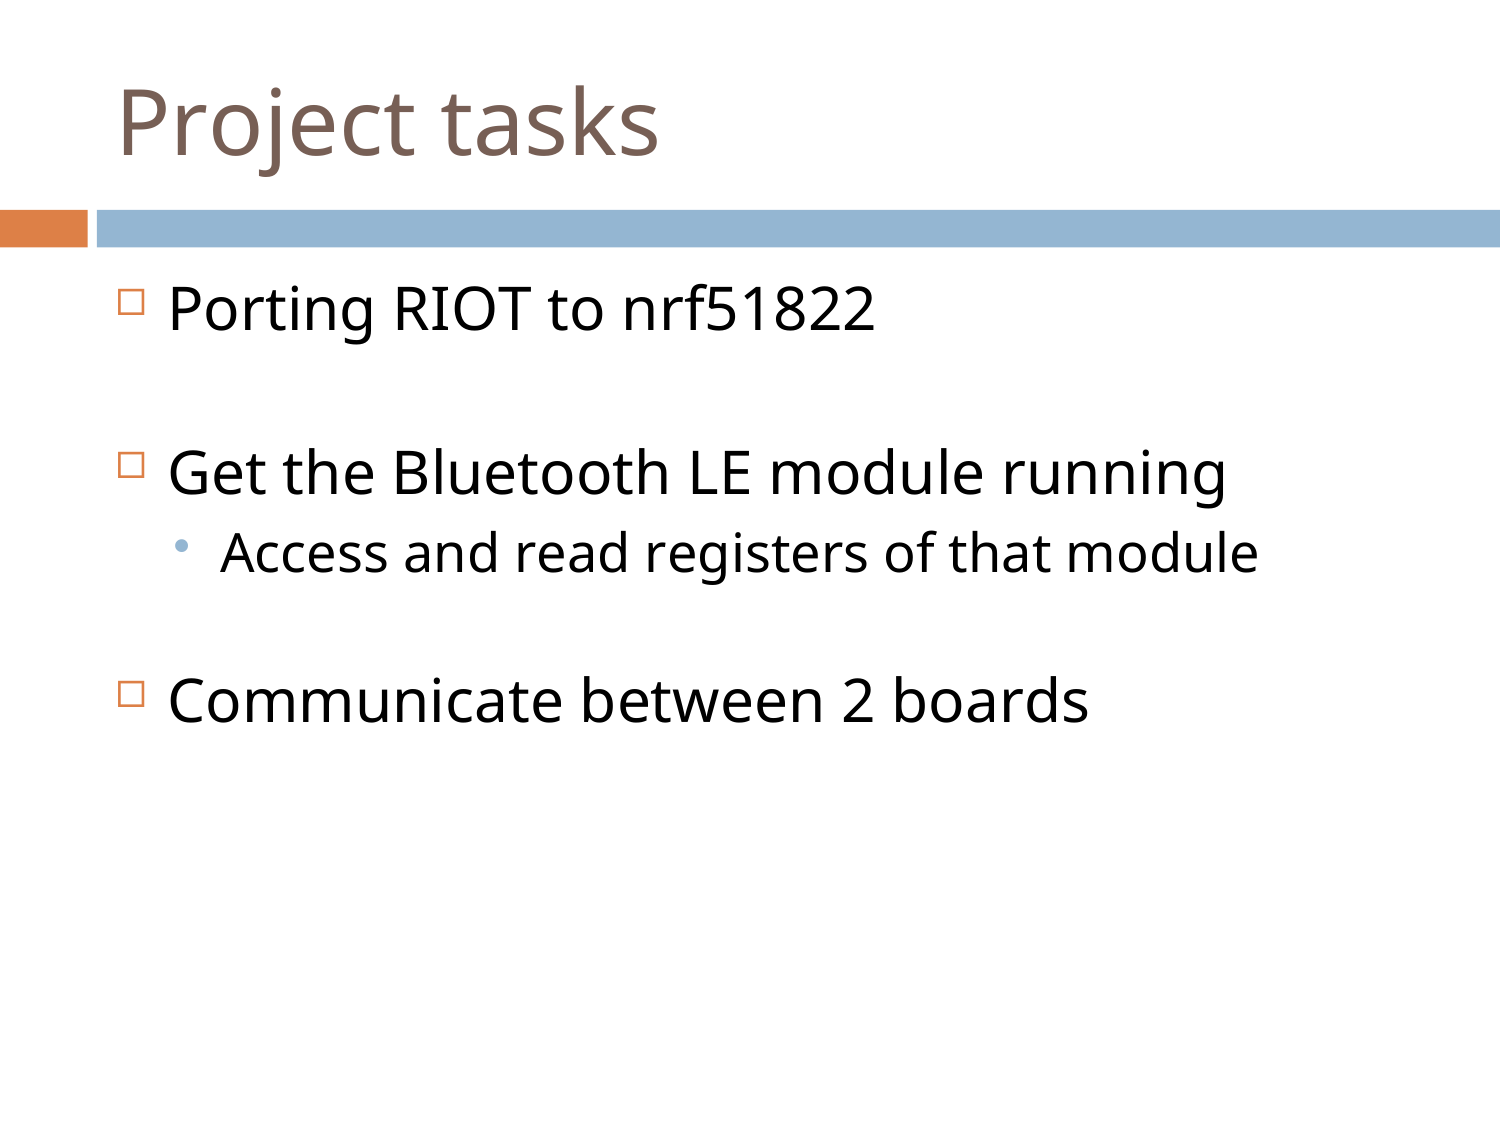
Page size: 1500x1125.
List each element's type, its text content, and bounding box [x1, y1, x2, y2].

title Project tasks [100, 37, 1438, 201]
list Porting RIOT to nrf51822 Get the Bluetooth LE module running Access and read registers of that module Communicate between 2 boards [100, 262, 1438, 1001]
